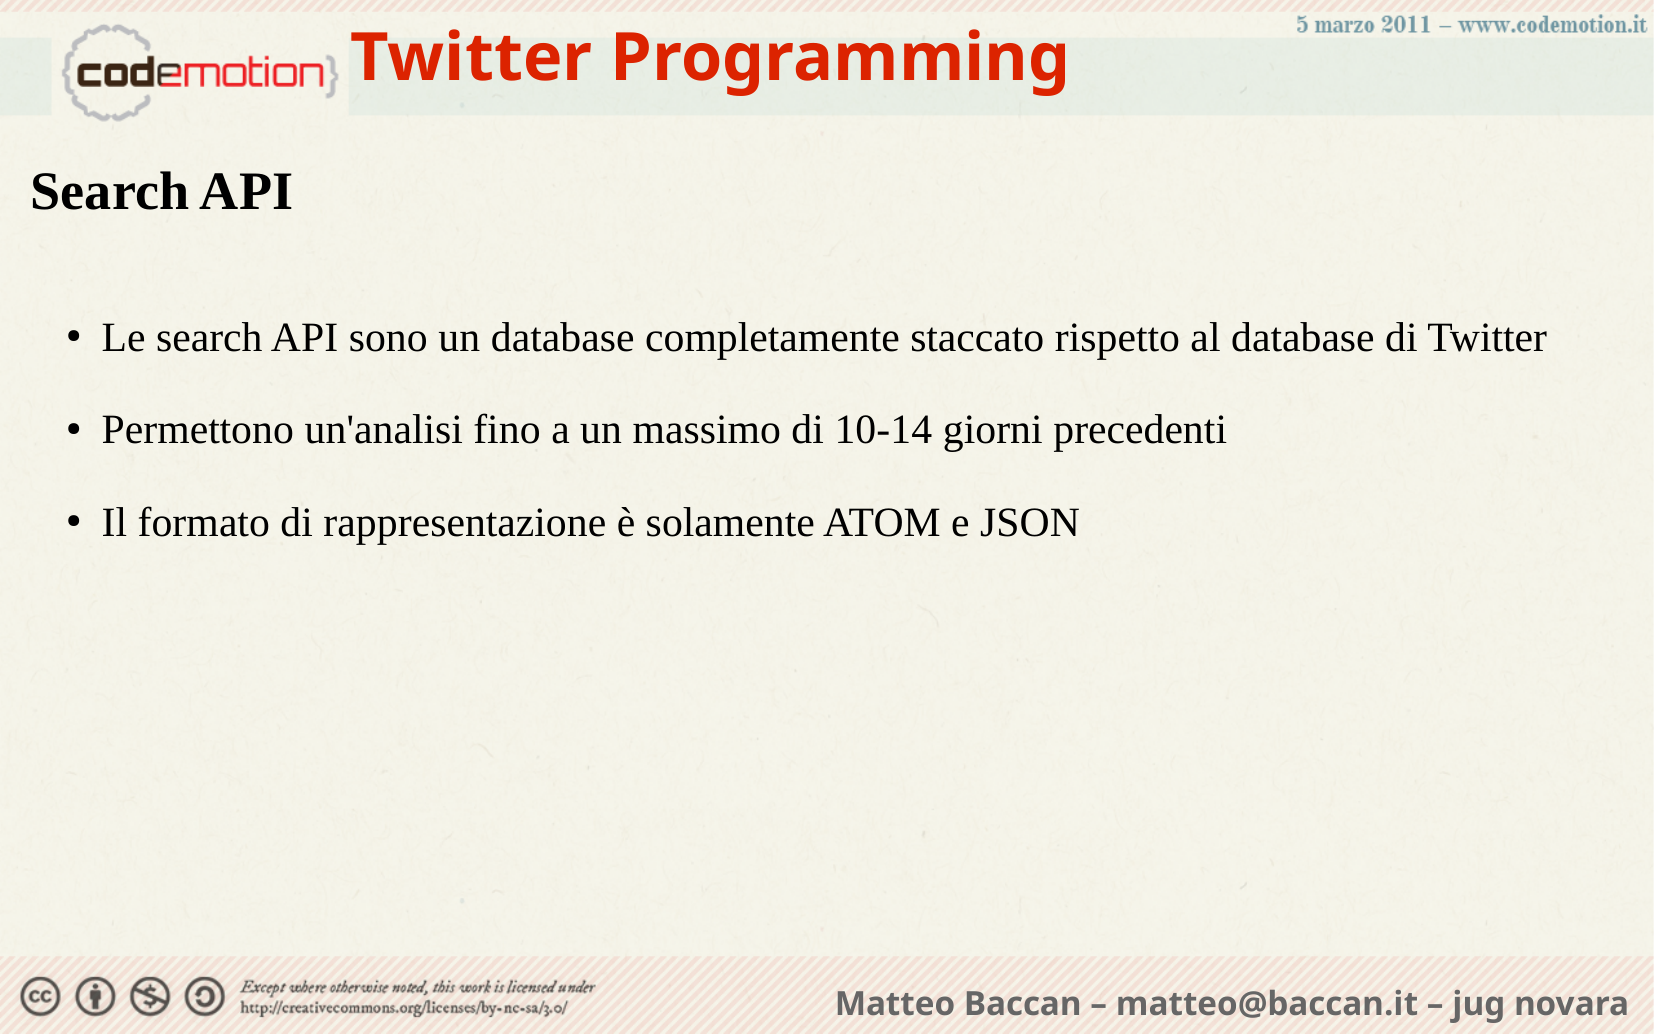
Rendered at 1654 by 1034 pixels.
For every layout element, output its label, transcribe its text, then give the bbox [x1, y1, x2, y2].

text_box Search API Le search API sono un database completamente staccato rispetto al database di Twitter Permettono un'analisi fino a un massimo di 10-14 giorni precedenti Il formato di rappresentazione è solamente ATOM e JSON [16, 154, 1609, 784]
title Twitter Programming [350, 5, 1609, 103]
picture [0, 0, 1654, 1034]
